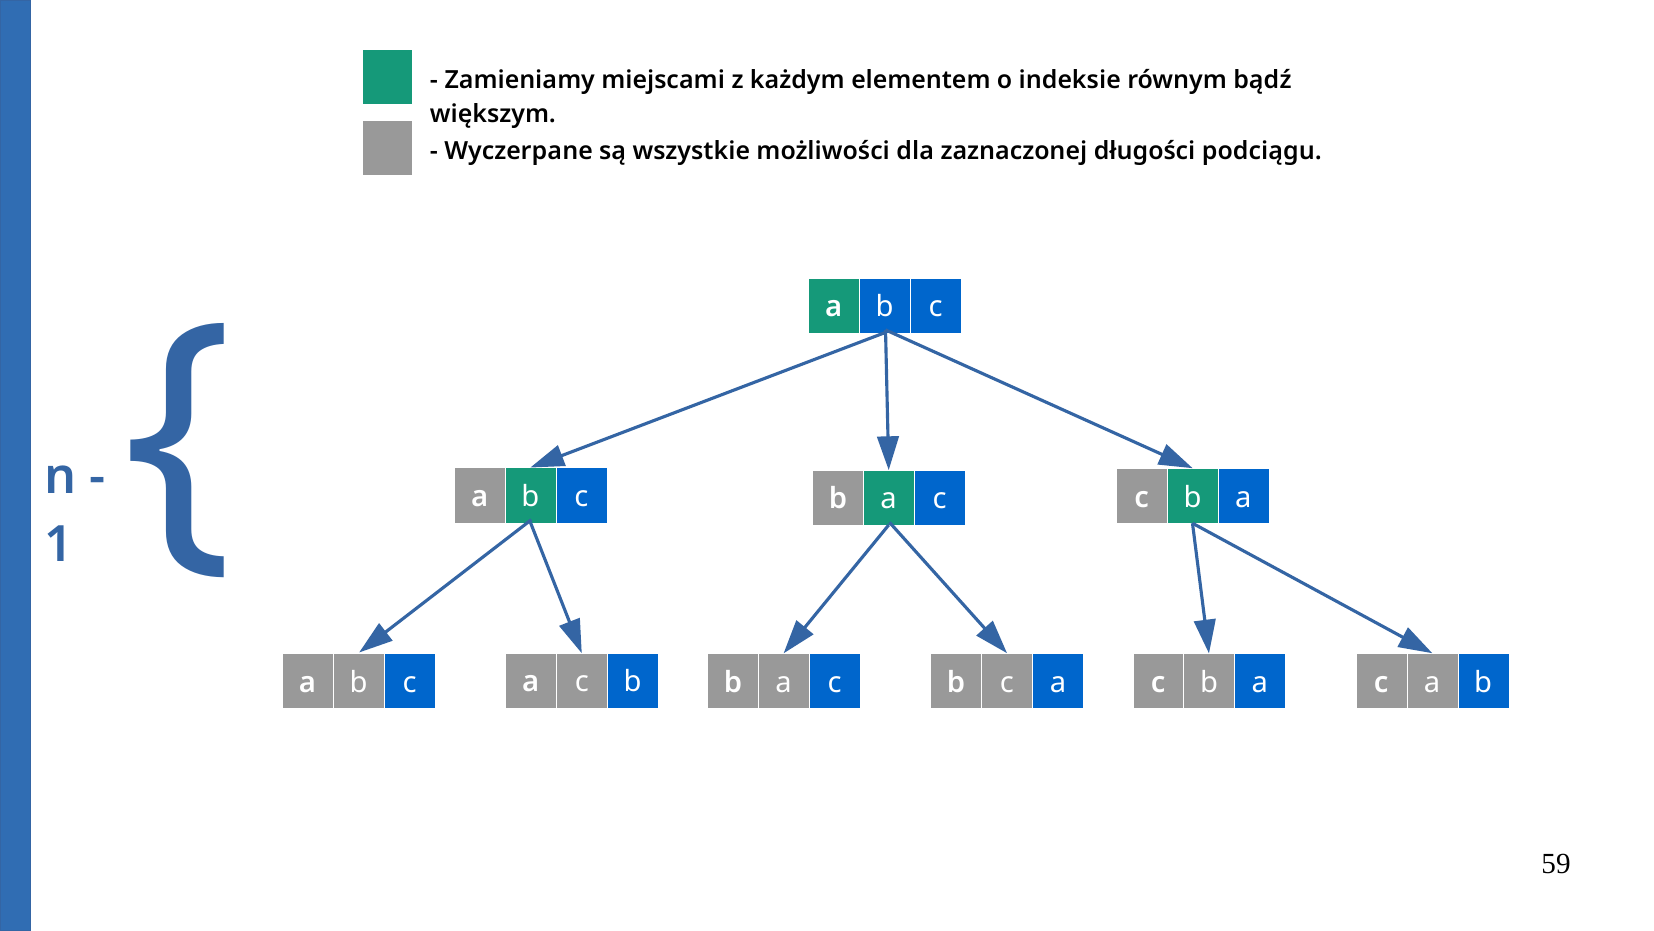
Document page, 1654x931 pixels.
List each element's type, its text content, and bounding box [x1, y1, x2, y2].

table_header [363, 121, 412, 175]
table_header c [810, 654, 860, 708]
table_header c [1117, 469, 1167, 523]
text_box } [184, 307, 249, 690]
table_header a [1033, 654, 1083, 708]
table_header a [759, 654, 809, 708]
table_header a [864, 471, 914, 525]
table_header c [1134, 654, 1183, 708]
table_header c [1357, 654, 1407, 708]
table_header c [557, 468, 607, 523]
table_header b [1184, 654, 1234, 708]
table_header b [813, 471, 863, 525]
table_header b [506, 468, 556, 523]
table_header b [1459, 654, 1509, 708]
table_header a [283, 654, 333, 708]
table_header b [860, 279, 910, 333]
table_header b [334, 654, 384, 708]
table_header c [982, 654, 1032, 708]
table_header b [708, 654, 758, 708]
table_header [363, 50, 412, 104]
table_header a [809, 279, 859, 333]
table_header a [506, 654, 556, 708]
table_header b [1168, 469, 1218, 523]
table_header a [455, 468, 505, 523]
table_header b [931, 654, 981, 708]
table_header b [608, 654, 658, 708]
text_box n - 1 [29, 432, 155, 637]
table_header c [911, 279, 961, 333]
table_header a [1219, 469, 1269, 523]
text_box [0, 0, 31, 931]
text_box - Wyczerpane są wszystkie możliwości dla zaznaczonej długości podciągu. [415, 125, 1340, 172]
table_header a [1408, 654, 1458, 708]
table_header a [1235, 654, 1285, 708]
table_header c [915, 471, 965, 525]
text_box - Zamieniamy miejscami z każdym elementem o indeksie równym bądź większym. [415, 54, 1340, 101]
table_header c [557, 654, 607, 708]
table_header c [385, 654, 435, 708]
